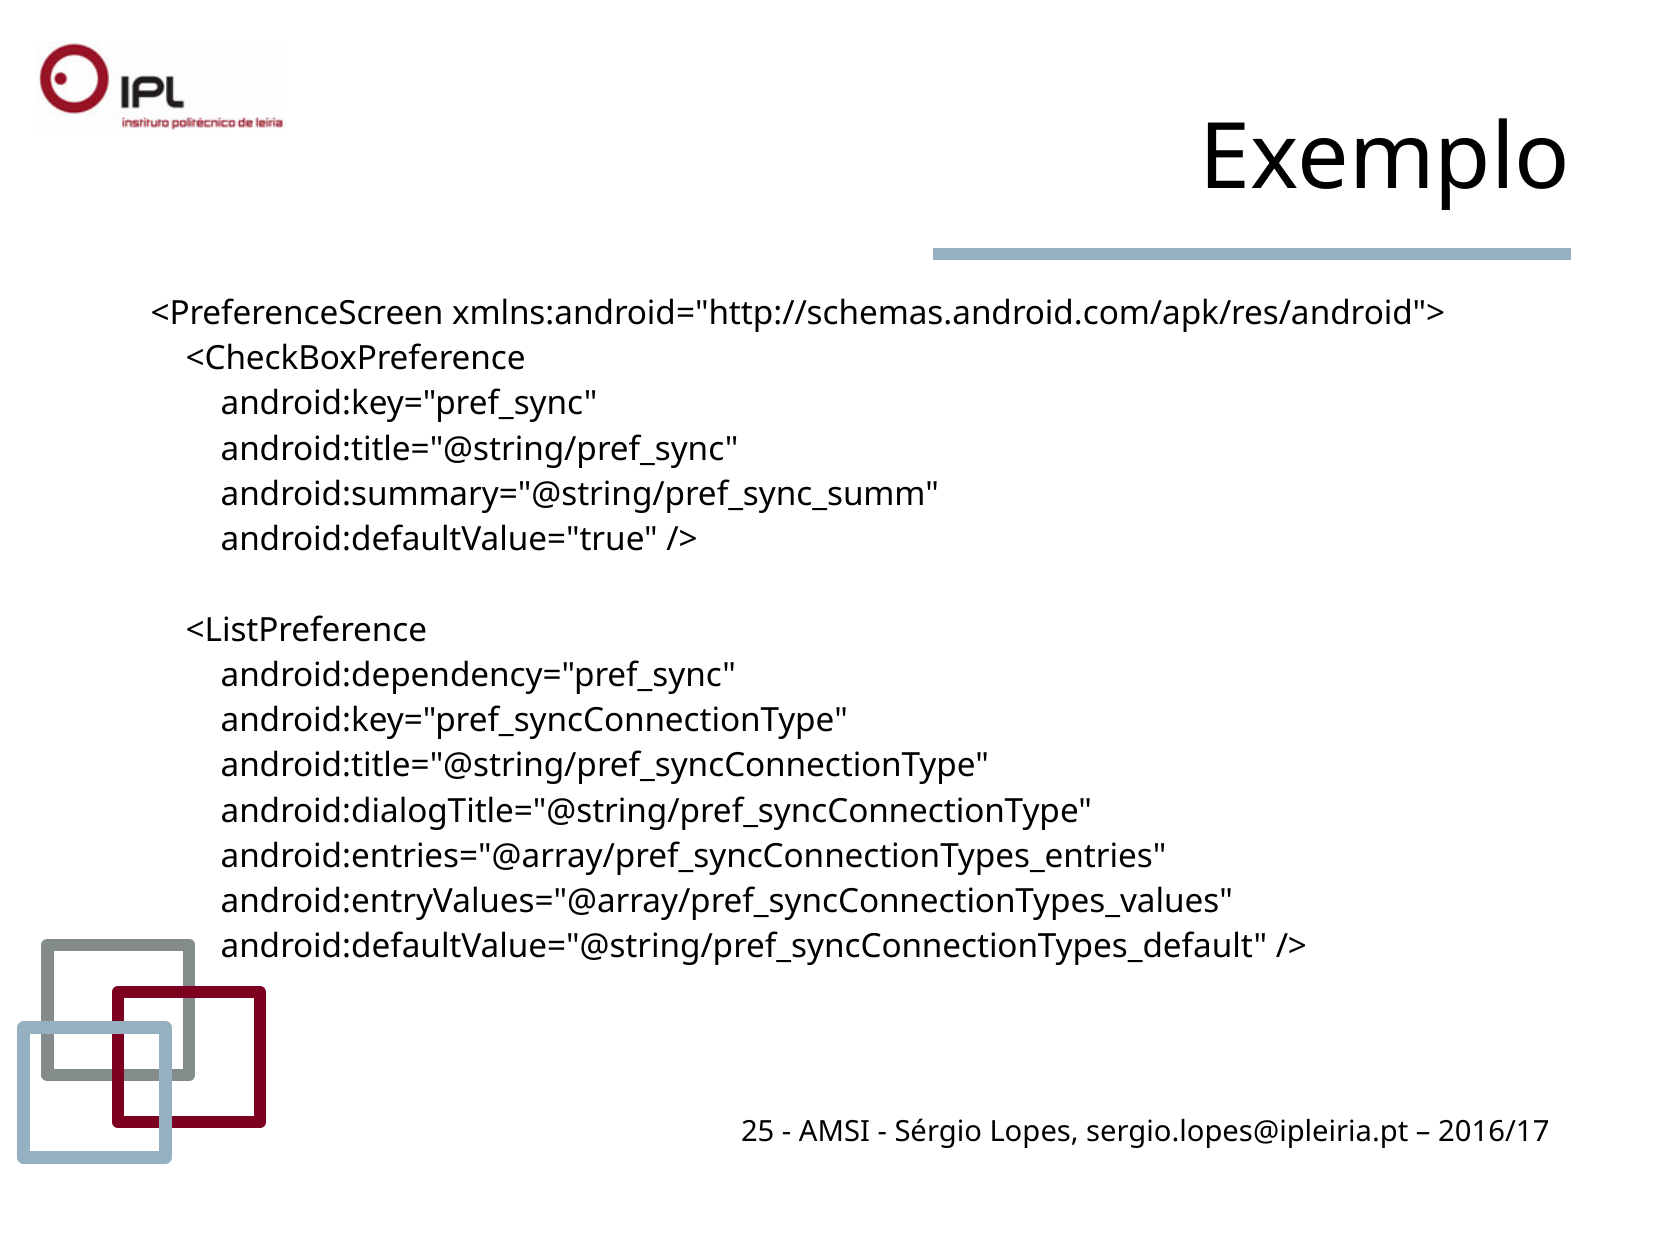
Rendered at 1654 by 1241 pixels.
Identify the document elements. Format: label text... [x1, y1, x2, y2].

text_box <PreferenceScreen xmlns:android="http://schemas.android.com/apk/res/android"> <CheckBoxPreference android:key="pref_sync" android:title="@string/pref_sync" android:summary="@string/pref_sync_summ" android:defaultValue="true" /> <ListPreference android:dependency="pref_sync" android:key="pref_syncConnectionType" android:title="@string/pref_syncConnectionType" android:dialogTitle="@string/pref_syncConnectionType" android:entries="@array/pref_syncConnectionTypes_entries" android:entryValues="@array/pref_syncConnectionTypes_values" android:defaultValue="@string/pref_syncConnectionTypes_default" /> [135, 281, 1625, 1087]
text_box 25 - AMSI - Sérgio Lopes, sergio.lopes@ipleiria.pt – 2016/17 [242, 1103, 1565, 1158]
title Exemplo [82, 49, 1571, 257]
picture [35, 41, 291, 133]
